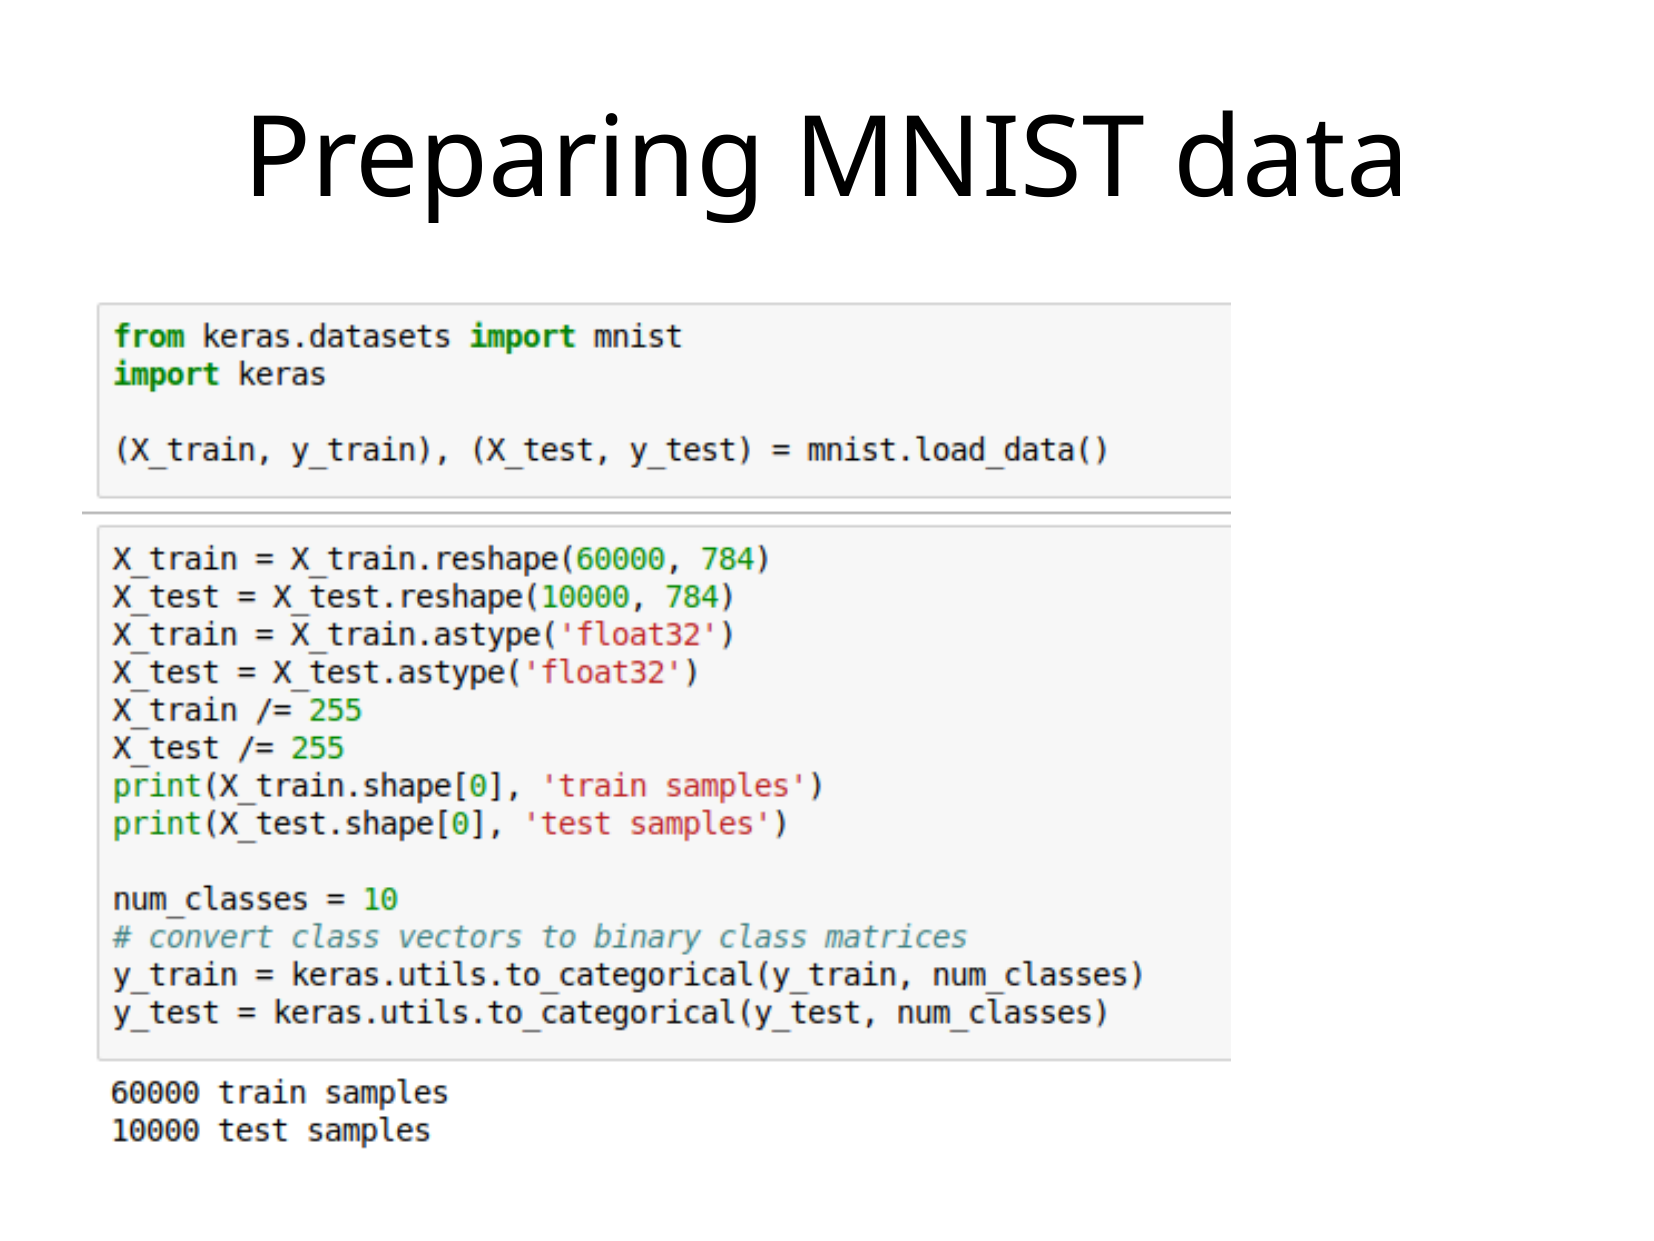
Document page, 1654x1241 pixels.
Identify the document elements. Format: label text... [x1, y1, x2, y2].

picture [82, 290, 1231, 1164]
title Preparing MNIST data [82, 49, 1571, 257]
